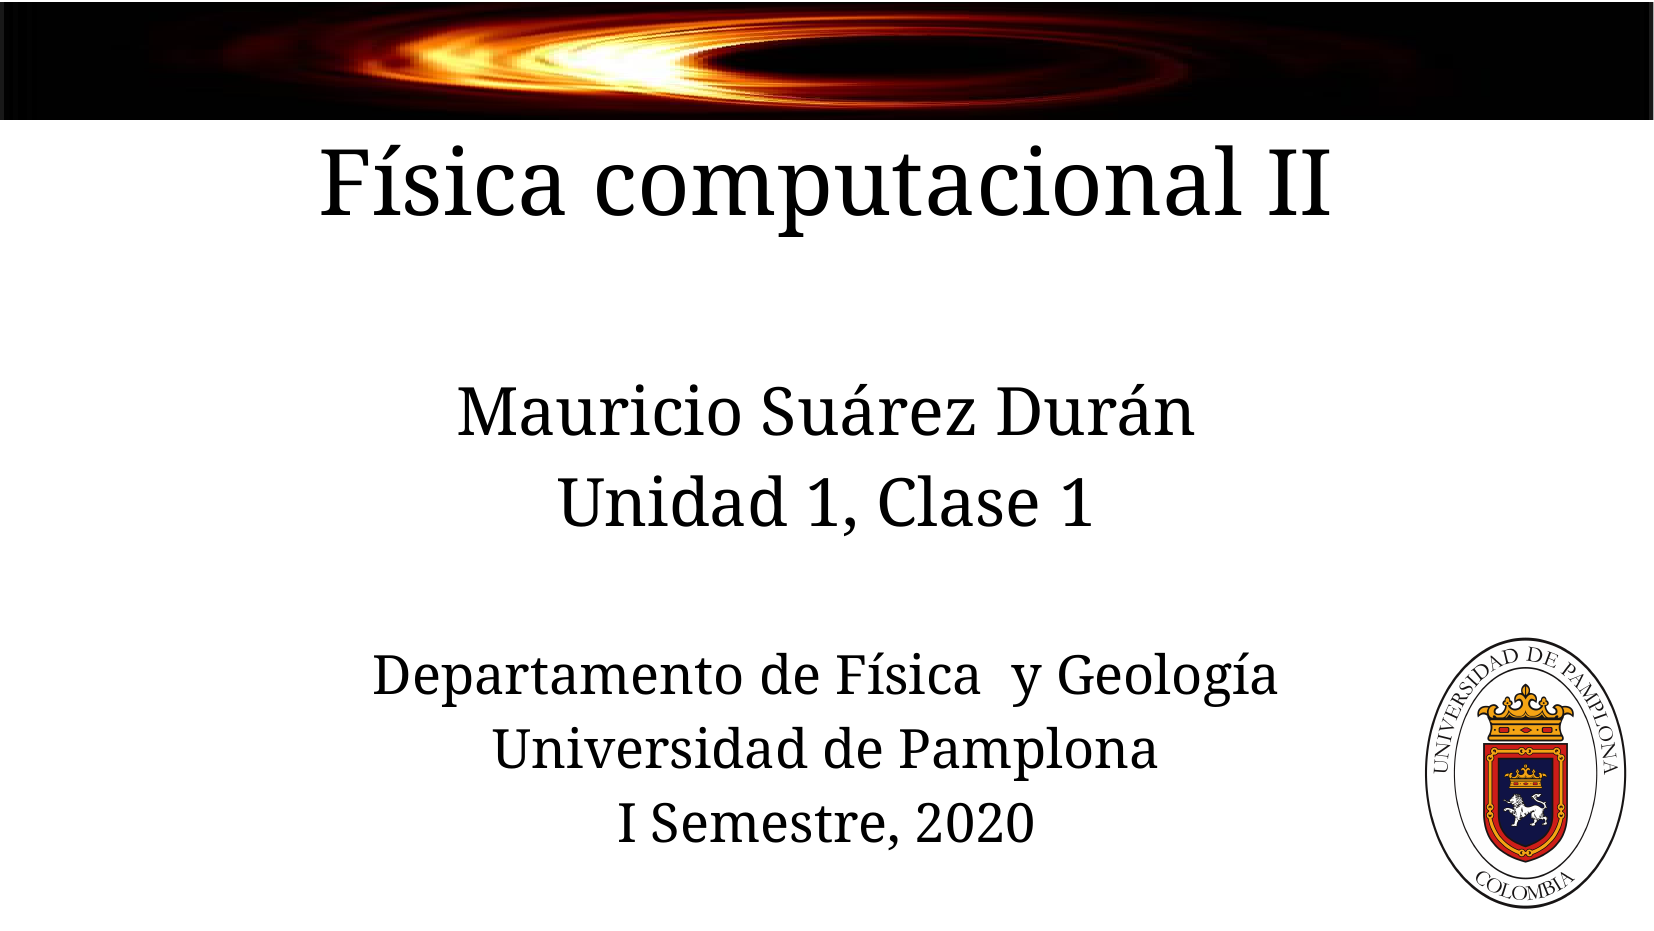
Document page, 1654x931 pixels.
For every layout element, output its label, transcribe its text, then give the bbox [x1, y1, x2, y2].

subtitle Mauricio Suárez Durán Unidad 1, Clase 1 Departamento de Física y Geología Universidad de Pamplona I Semestre, 2020 [82, 341, 1571, 882]
picture [0, 2, 1654, 121]
title Física computacional II [82, 121, 1571, 258]
picture [1415, 629, 1636, 918]
